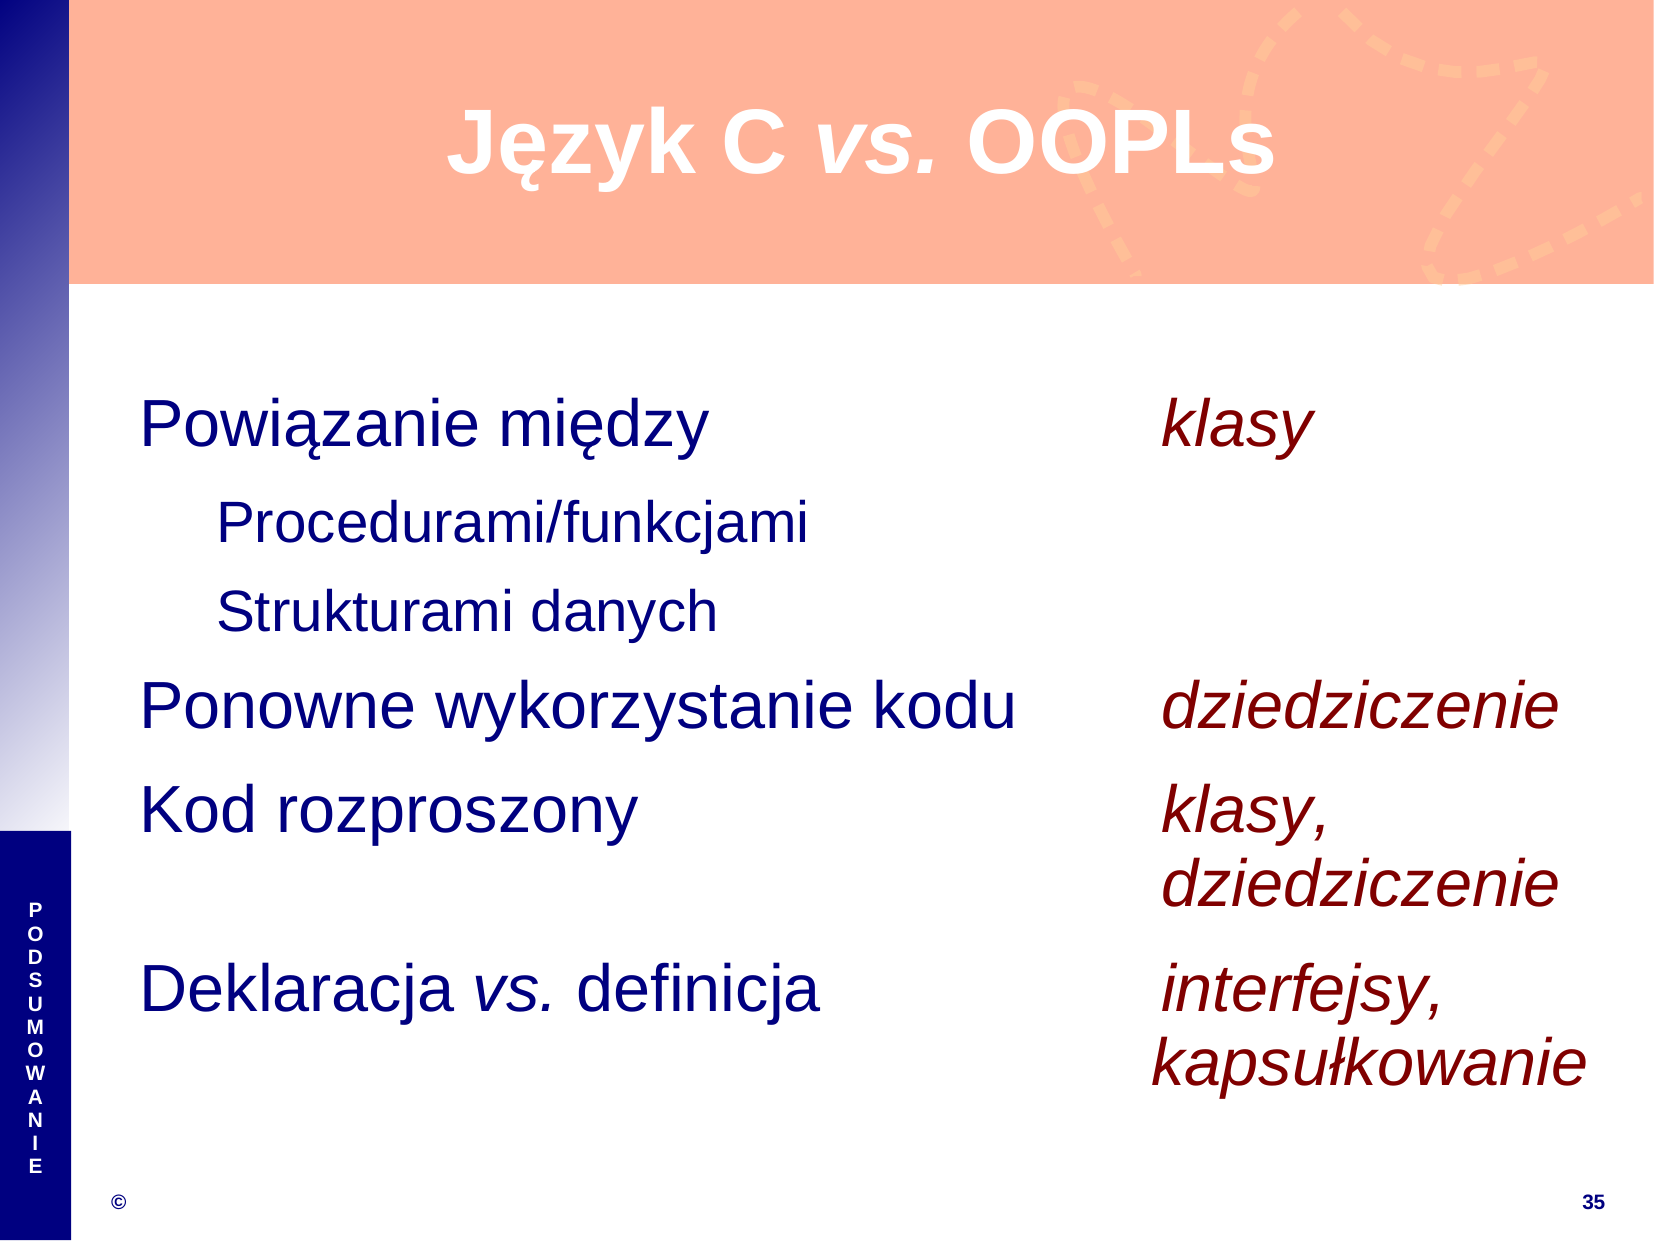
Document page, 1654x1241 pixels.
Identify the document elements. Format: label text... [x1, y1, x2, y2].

list Powiązanie między klasy Procedurami/funkcjami Strukturami danych Ponowne wykorzystanie kodu dziedziczenie Kod rozproszony klasy, dziedziczenie Deklaracja vs. definicja interfejsy, kapsułkowanie [121, 386, 1596, 1113]
title Język C vs. OOPLs [108, 37, 1617, 246]
text_box P O D S U M O W A N I E [0, 830, 71, 1241]
